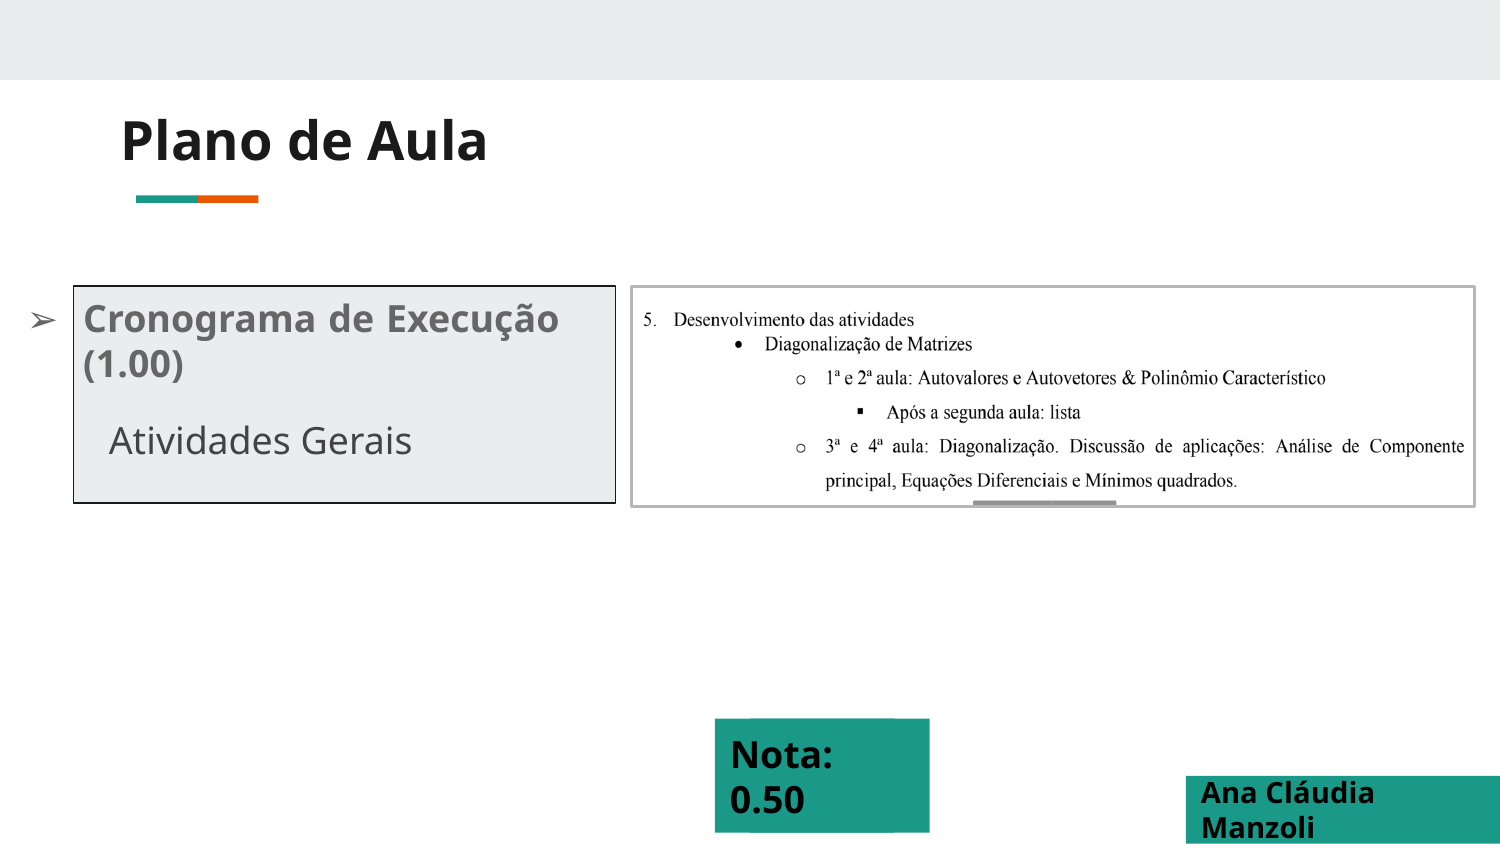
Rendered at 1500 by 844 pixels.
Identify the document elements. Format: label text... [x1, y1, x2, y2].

picture [633, 287, 1474, 506]
text_box Nota: 0.50 [714, 718, 930, 833]
text_box [575, 285, 616, 407]
text_box Atividades Gerais [93, 407, 616, 516]
list Cronograma de Execução (1.00) [0, 280, 575, 529]
text_box Ana Cláudia Manzoli [1185, 775, 1500, 844]
title Plano de Aula [105, 91, 1367, 180]
